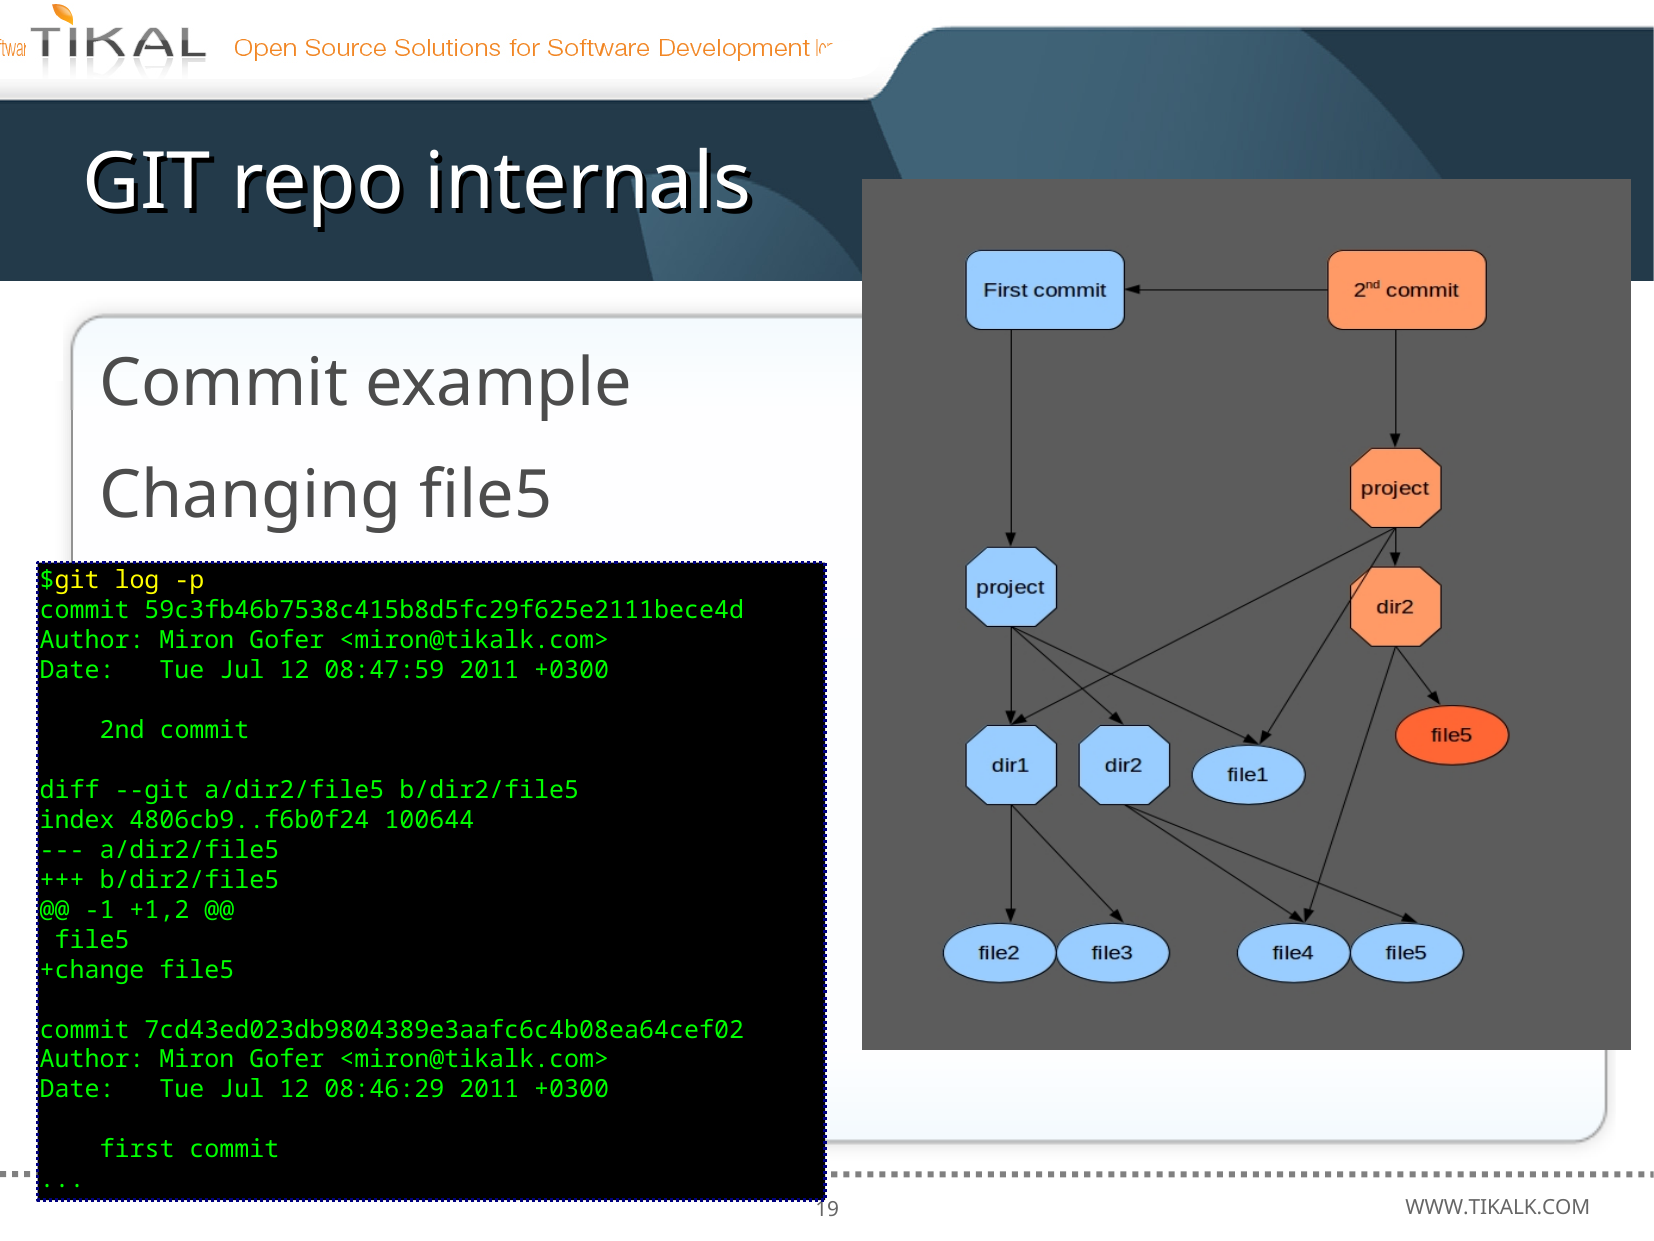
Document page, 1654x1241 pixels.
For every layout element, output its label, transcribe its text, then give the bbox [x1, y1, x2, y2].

list Commit example Changing file5 [99, 337, 826, 728]
title GIT repo internals [82, 73, 1570, 280]
picture [0, 3, 1654, 1163]
list $git log -p commit 59c3fb46b7538c415b8d5fc29f625e2111bece4d Author: Miron Gofer <miron@tikalk.com> Date: Tue Jul 12 08:47:59 2011 +0300 2nd commit diff --git a/dir2/file5 b/dir2/file5 index 4806cb9..f6b0f24 100644 --- a/dir2/file5 +++ b/dir2/file5 @@ -1 +1,2 @@ file5 +change file5 commit 7cd43ed023db9804389e3aafc6c4b08ea64cef02 Author: Miron Gofer <miron@tikalk.com> Date: Tue Jul 12 08:46:29 2011 +0300 first commit ... [37, 562, 826, 1201]
